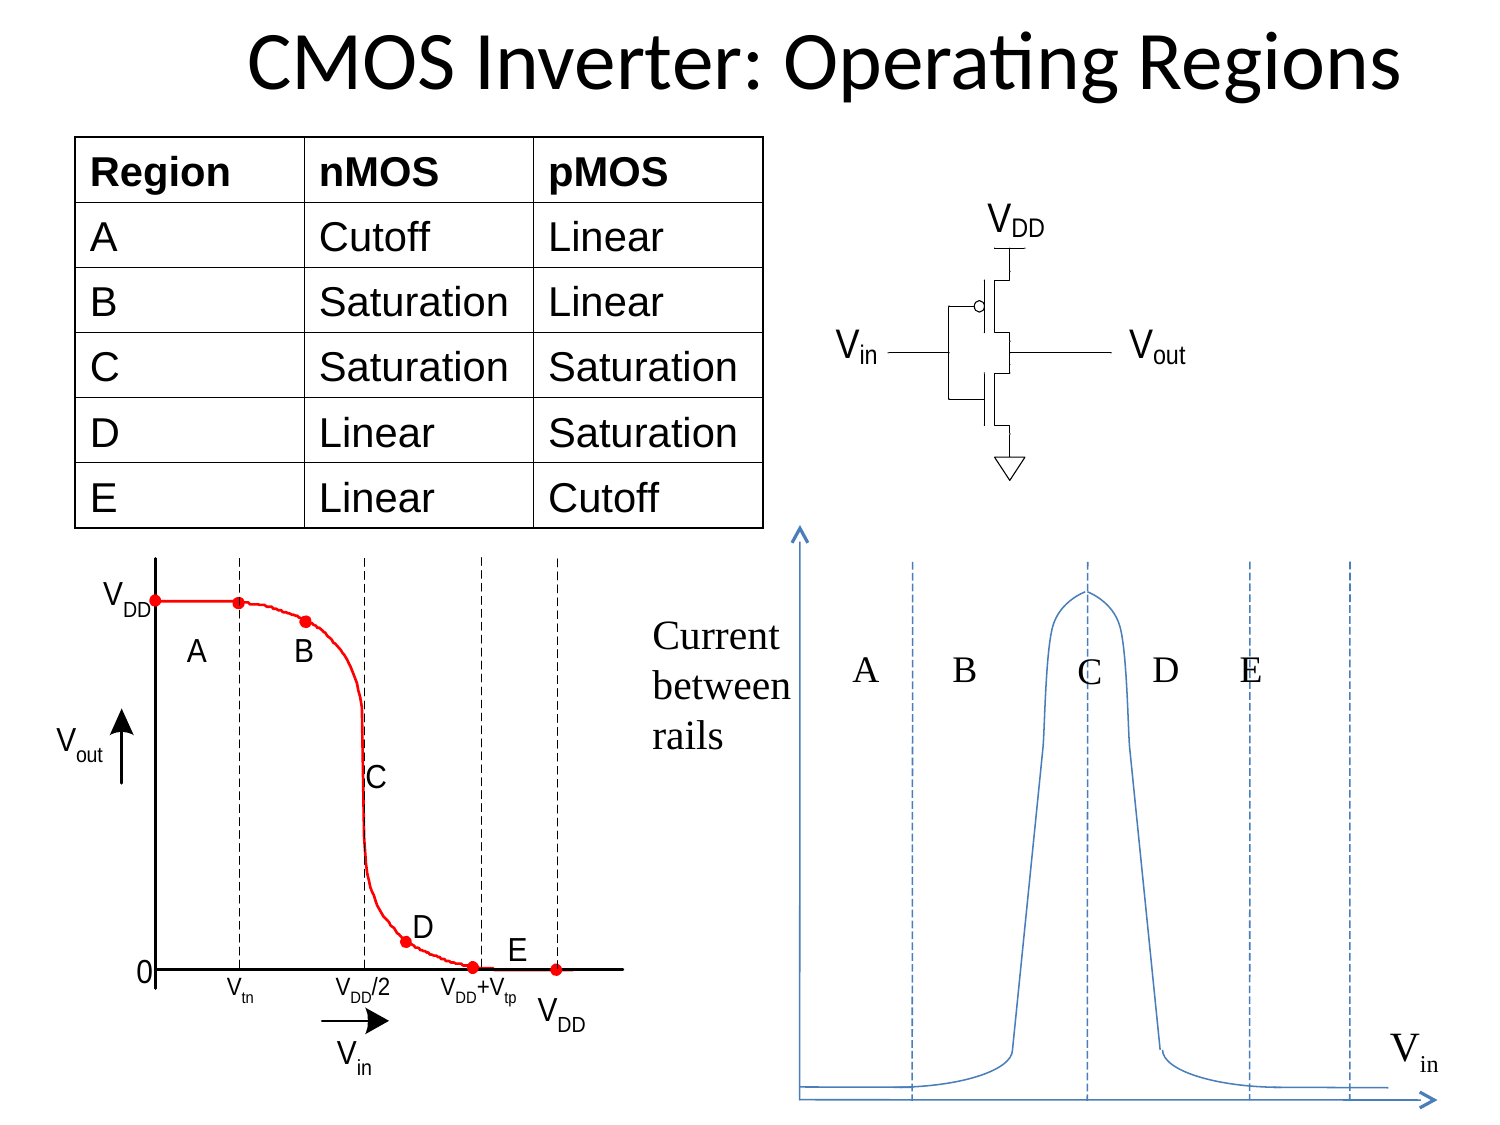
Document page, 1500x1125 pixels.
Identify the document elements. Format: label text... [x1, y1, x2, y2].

table_cell A [76, 203, 304, 267]
text_box D [1137, 637, 1201, 698]
table_cell B [76, 268, 304, 332]
text_box B [937, 637, 1001, 698]
table_cell Saturation [305, 268, 533, 332]
text_box Vin [1374, 1012, 1476, 1085]
table_cell Linear [534, 203, 762, 267]
chart [37, 549, 688, 1101]
table_header Region [76, 138, 304, 202]
table_cell E [76, 463, 304, 527]
title CMOS Inverter: Operating Regions [150, 0, 1500, 113]
text_box C [1062, 639, 1126, 700]
text_box A [837, 637, 901, 698]
table_cell Cutoff [534, 463, 762, 527]
table_cell C [76, 333, 304, 397]
table_cell Saturation [305, 333, 533, 397]
table_cell Saturation [534, 333, 762, 397]
table_cell Linear [305, 463, 533, 527]
table_header pMOS [534, 138, 762, 202]
table_cell Cutoff [305, 203, 533, 267]
table_cell Linear [305, 398, 533, 462]
text_box Current between rails [637, 600, 813, 766]
table_header nMOS [305, 138, 533, 202]
table_cell Saturation [534, 398, 762, 462]
text_box E [1224, 637, 1288, 698]
table_cell D [76, 398, 304, 462]
chart [812, 162, 1238, 488]
table_cell Linear [534, 268, 762, 332]
